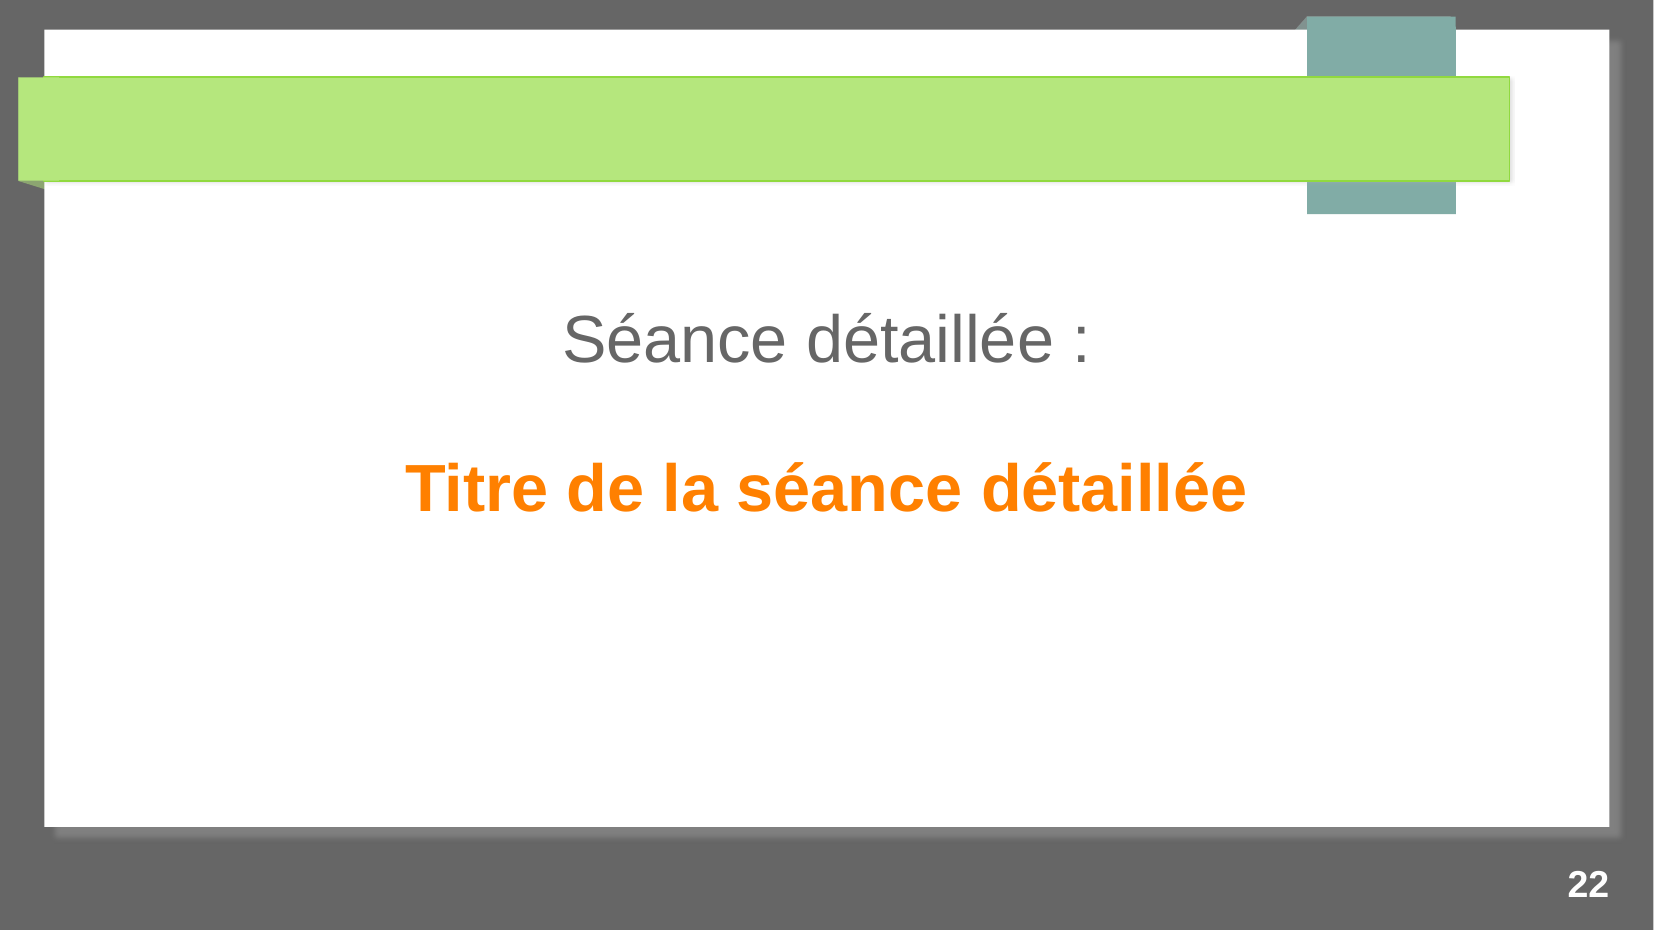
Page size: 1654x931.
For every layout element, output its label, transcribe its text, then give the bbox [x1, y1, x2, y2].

subtitle Séance détaillée : Titre de la séance détaillée [88, 221, 1565, 813]
text_box <numéro> [974, 856, 1625, 916]
